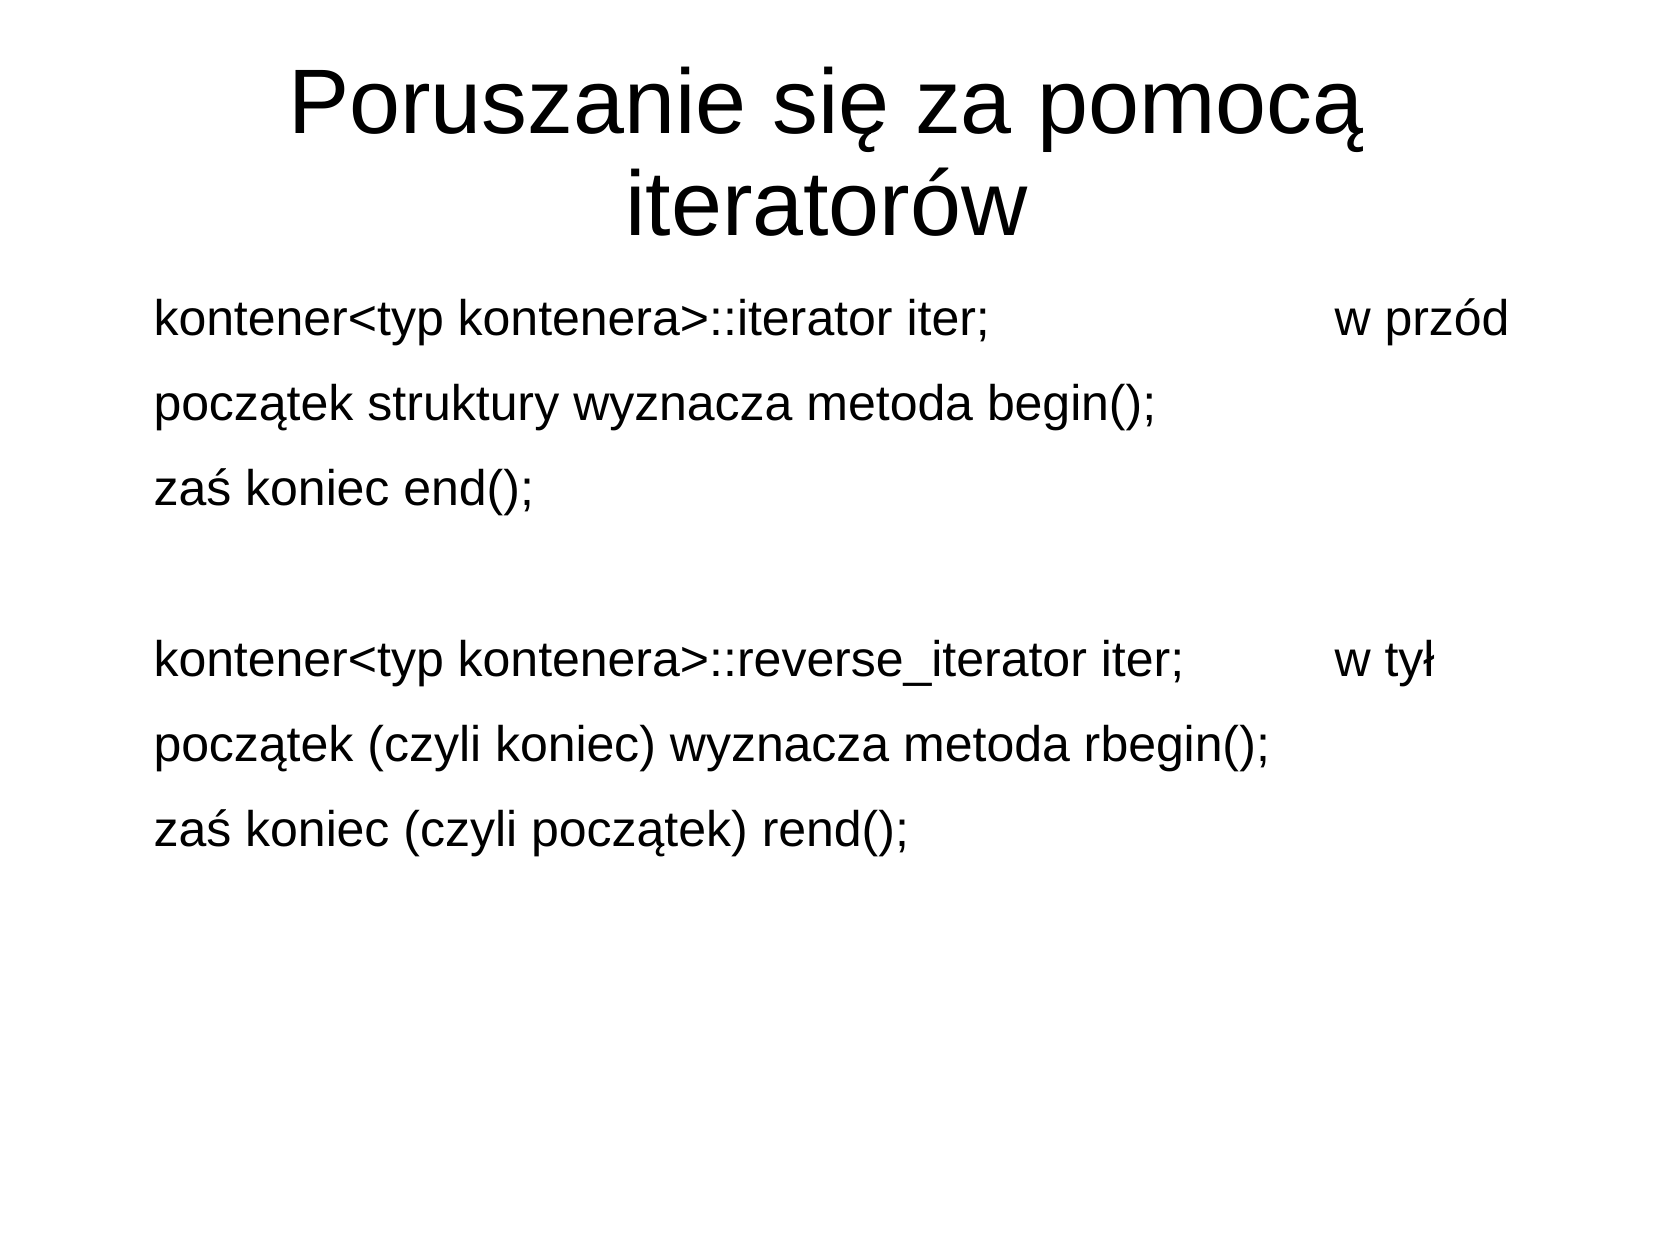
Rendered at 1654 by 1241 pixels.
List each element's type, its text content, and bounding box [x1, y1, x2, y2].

title Poruszanie się za pomocą iteratorów [82, 49, 1571, 257]
list kontener<typ kontenera>::iterator iter; w przód początek struktury wyznacza metoda begin(); zaś koniec end(); kontener<typ kontenera>::reverse_iterator iter; w tył początek (czyli koniec) wyznacza metoda rbegin(); zaś koniec (czyli początek) rend(); [82, 290, 1571, 1109]
